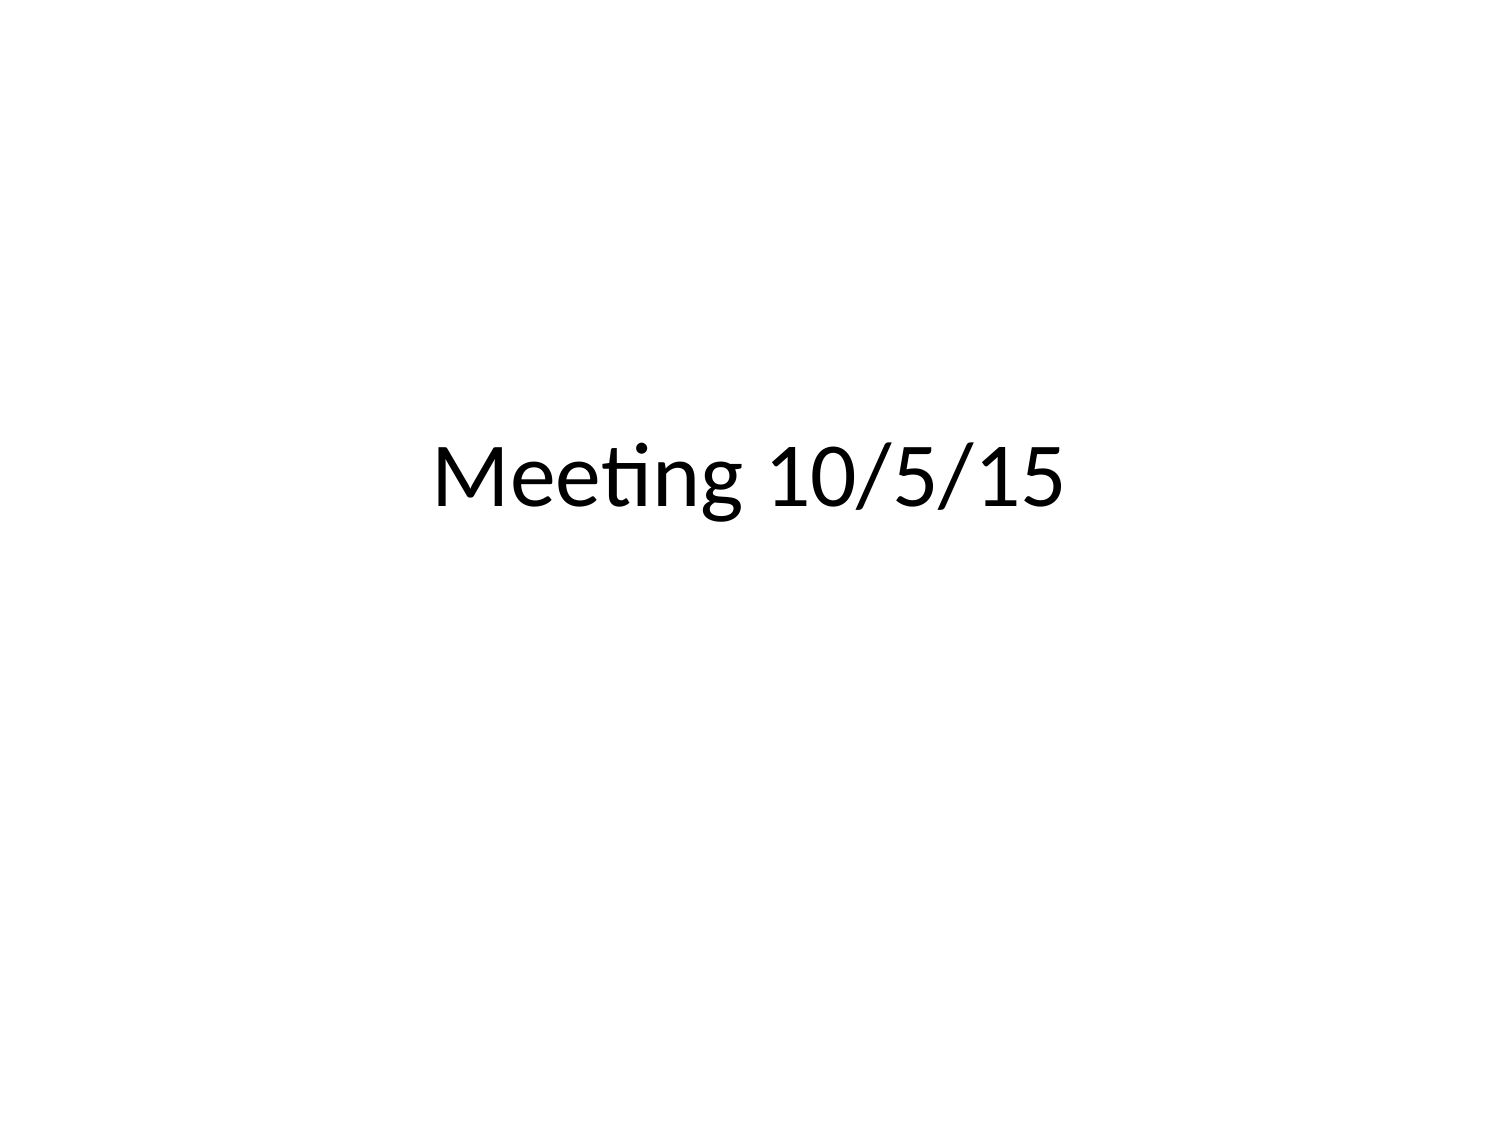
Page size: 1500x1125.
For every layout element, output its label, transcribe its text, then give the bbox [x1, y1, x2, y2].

title Meeting 10/5/15 [112, 349, 1388, 591]
